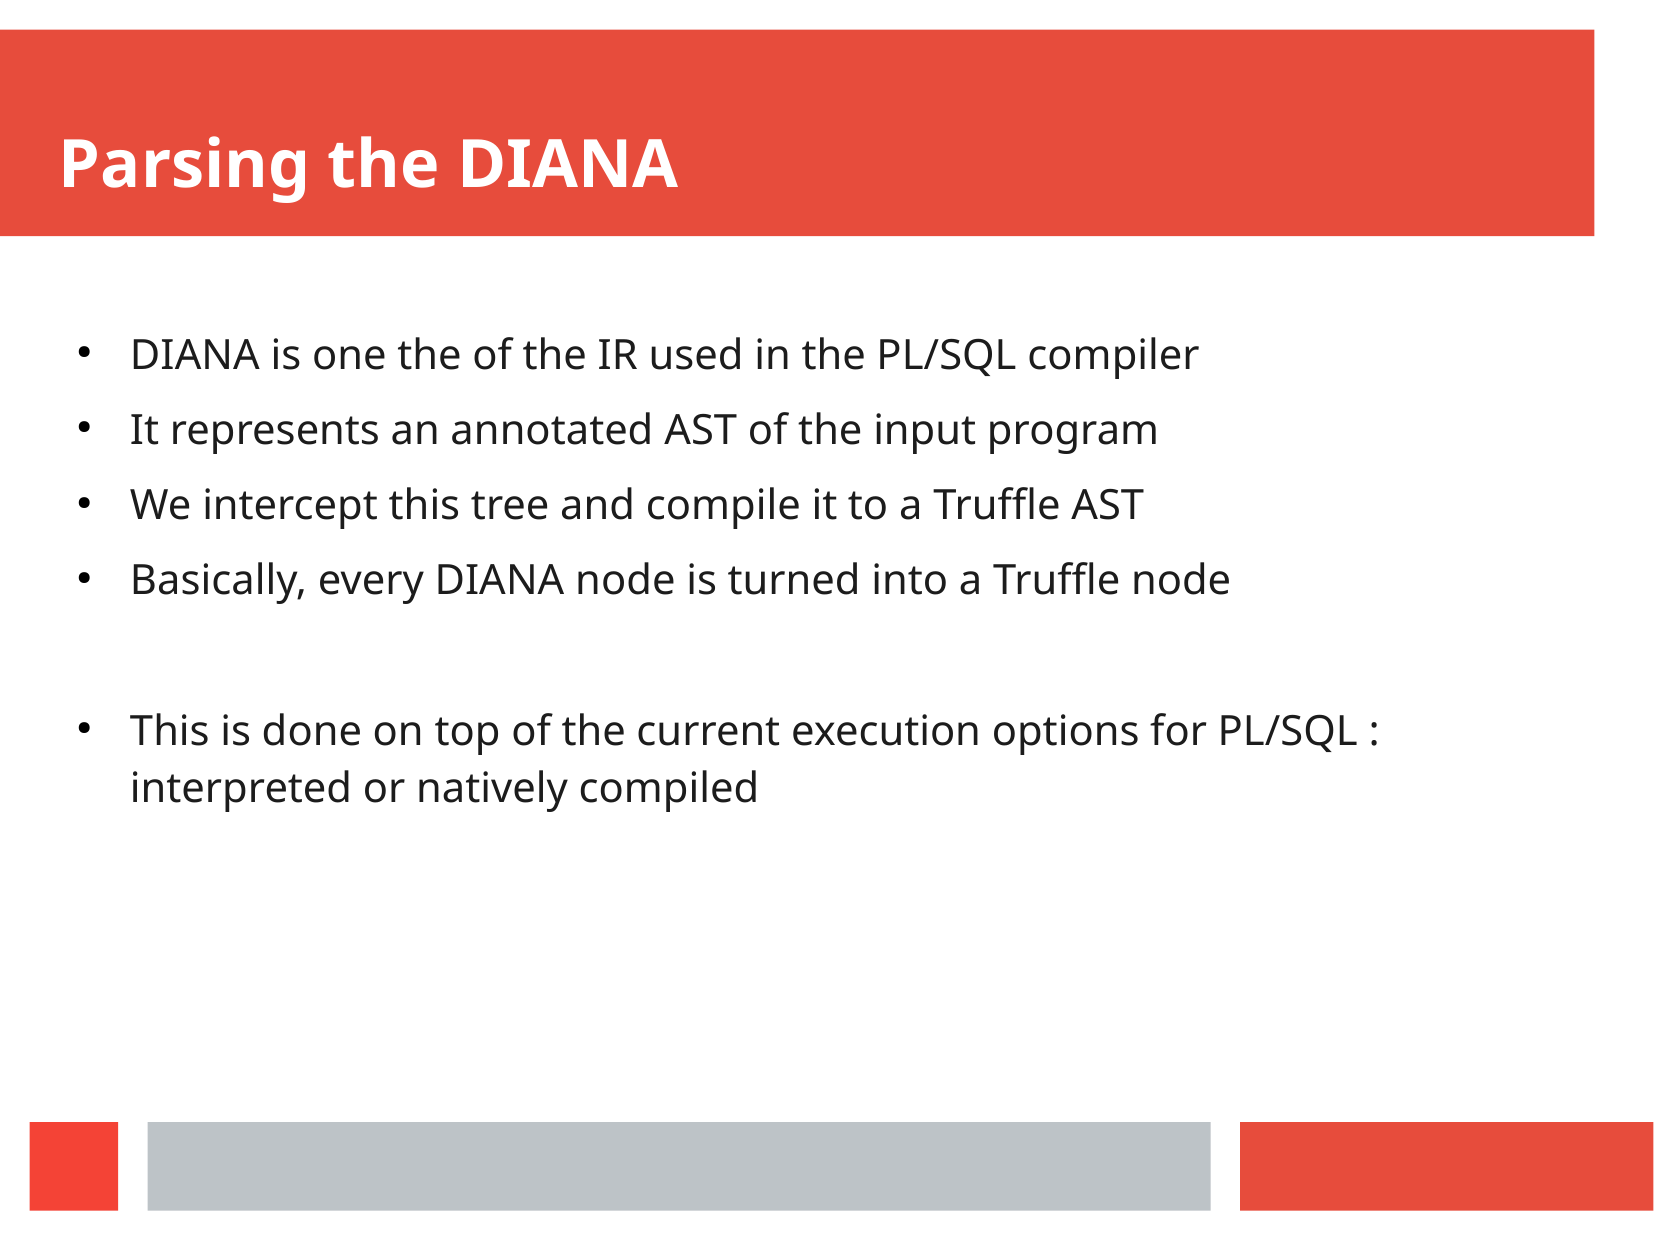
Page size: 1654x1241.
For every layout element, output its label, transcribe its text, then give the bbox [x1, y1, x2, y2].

list DIANA is one the of the IR used in the PL/SQL compiler It represents an annotated AST of the input program We intercept this tree and compile it to a Truffle AST Basically, every DIANA node is turned into a Truffle node This is done on top of the current execution options for PL/SQL : interpreted or natively compiled [59, 324, 1565, 1093]
title Parsing the DIANA [59, 59, 1595, 207]
